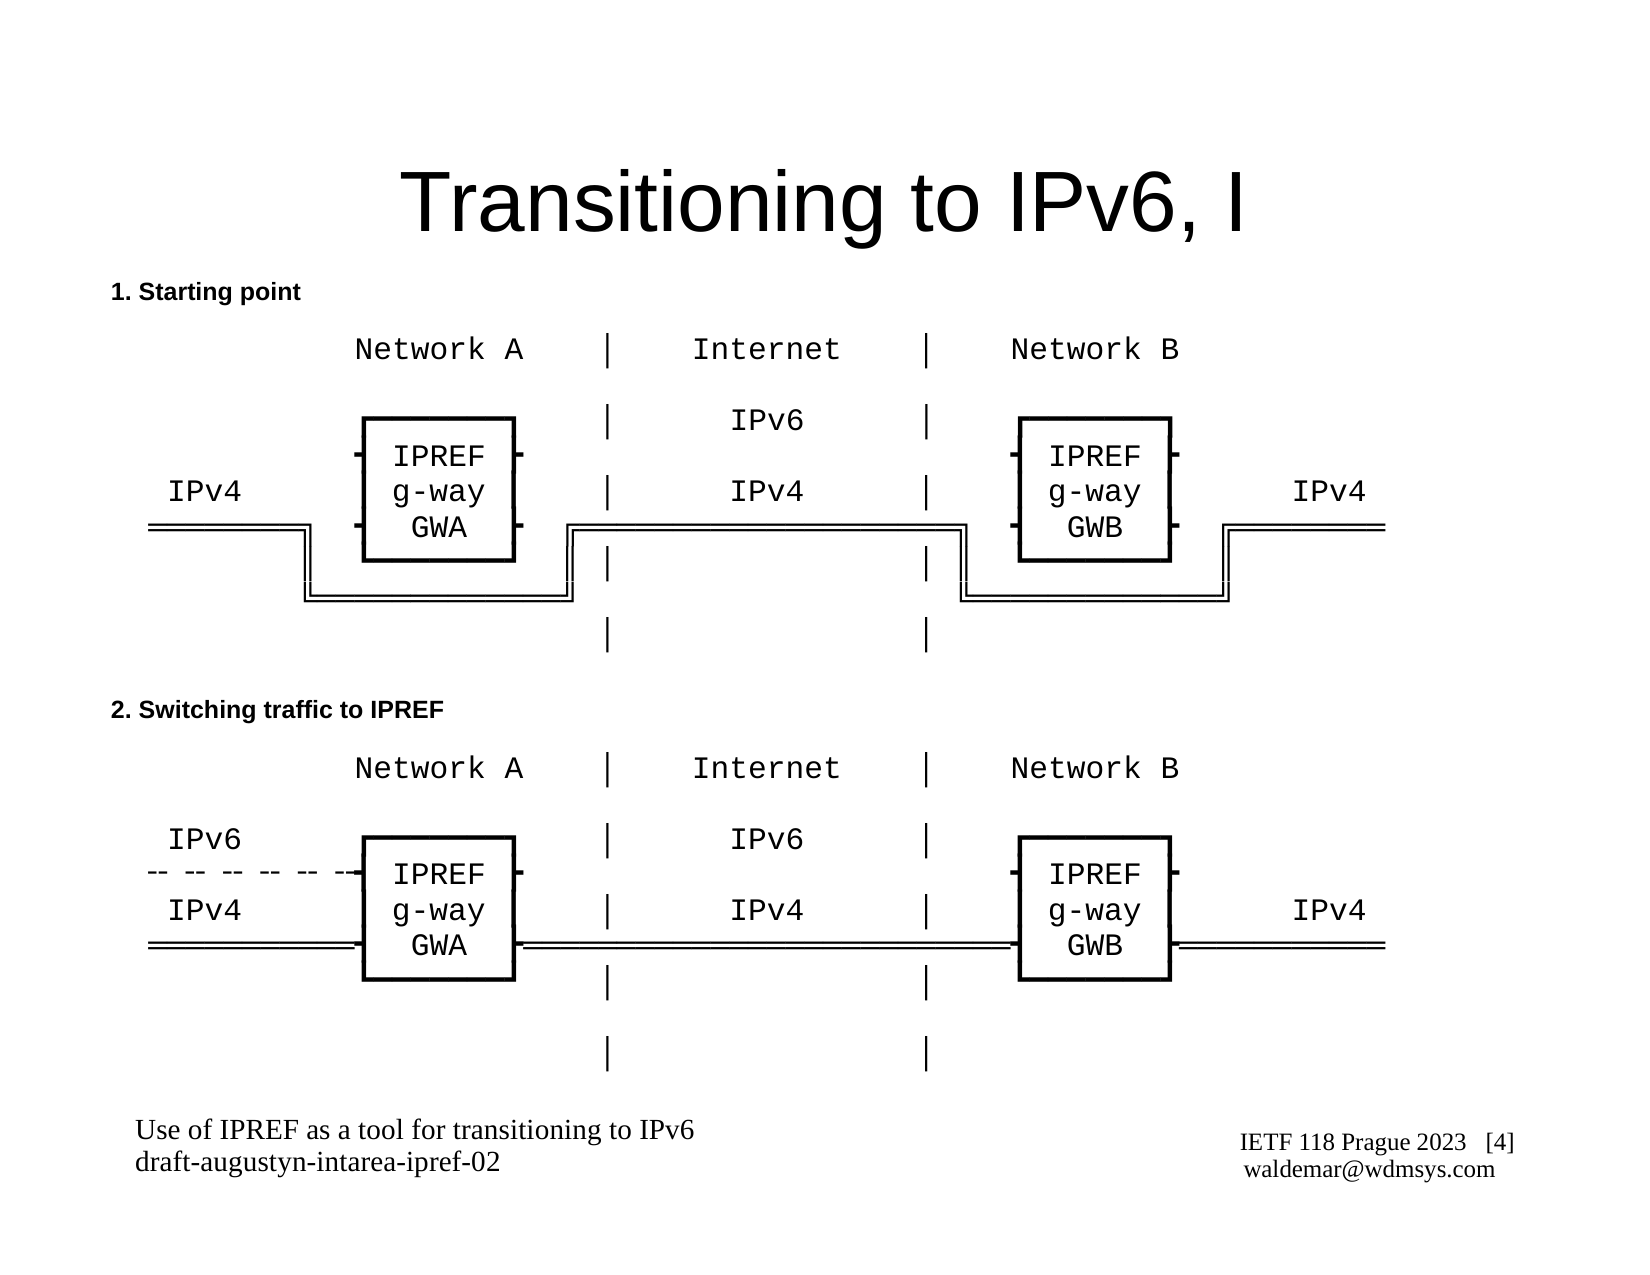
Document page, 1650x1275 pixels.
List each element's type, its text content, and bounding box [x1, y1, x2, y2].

title Transitioning to IPv6, I [135, 104, 1515, 298]
text_box 1. Starting point Network A │ Internet │ Network B ┏━━━━━━━┓ │ IPv6 │ ┏━━━━━━━┓ ┫ IPREF ┣ ┫ IPREF ┣ IPv4 ┃ g-way ┃ │ IPv4 │ ┃ g-way ┃ IPv4 ════════╗ ┫ GWA ┣ ╔════════════════════╗ ┫ GWB ┣ ╔════════ ║ ┗━━━━━━━┛ ║ │ │ ║ ┗━━━━━━━┛ ║ ╚═════════════╝ ╚═════════════╝ │ │ [96, 270, 1447, 688]
text_box 2. Switching traffic to IPREF Network A │ Internet │ Network B IPv6 ┏━━━━━━━┓ │ IPv6 │ ┏━━━━━━━┓ ╌ ╌ ╌ ╌ ╌ ╌┫ IPREF ┣ ┫ IPREF ┣ IPv4 ┃ g-way ┃ │ IPv4 │ ┃ g-way ┃ IPv4 ═══════════┫ GWA ┣══════════════════════════┫ GWB ┣═══════════ ┗━━━━━━━┛ │ │ ┗━━━━━━━┛ │ │ [96, 688, 1447, 1082]
